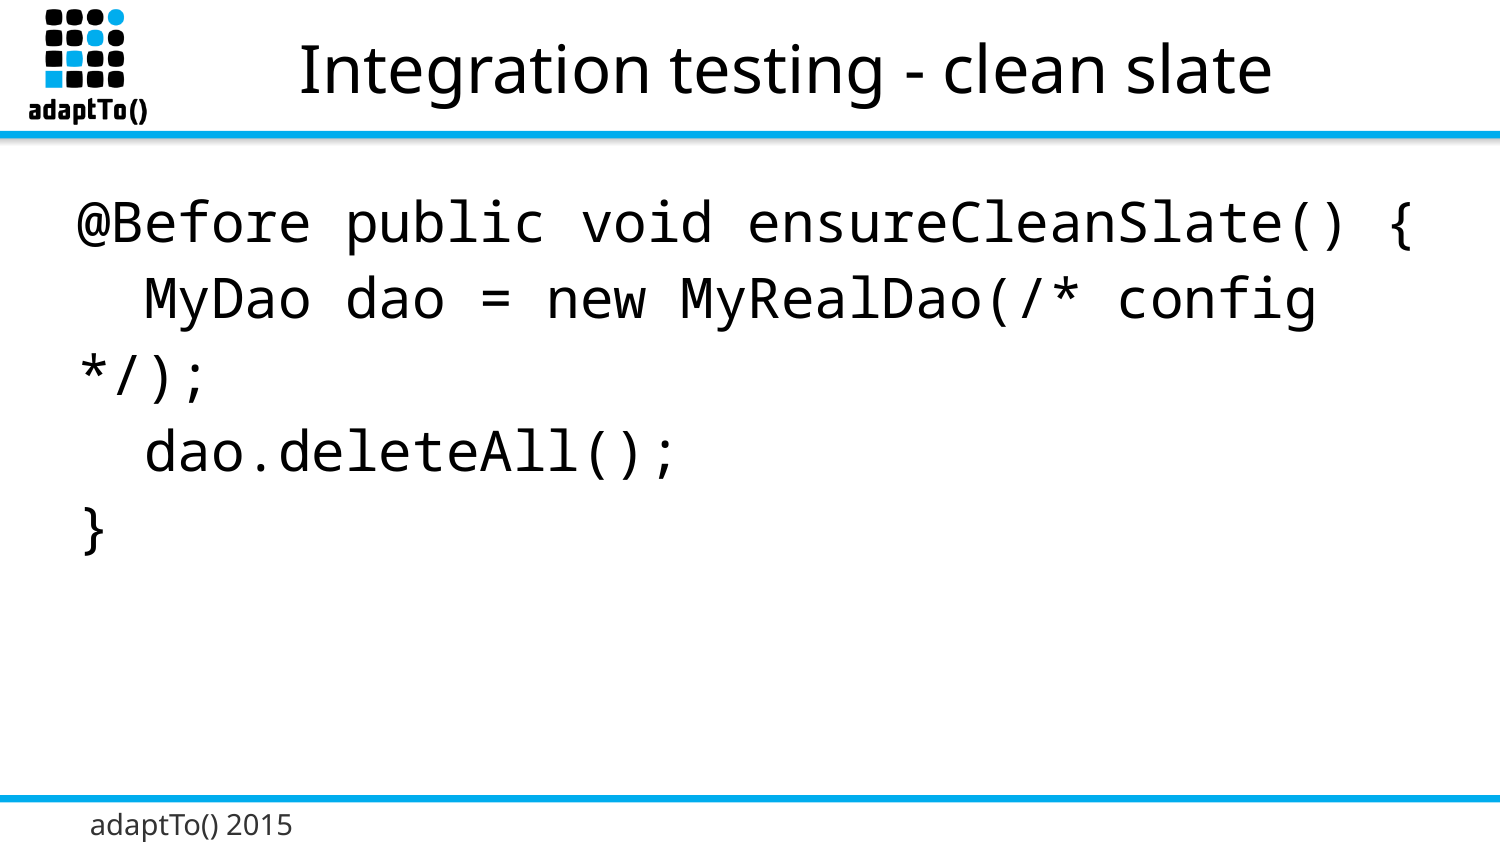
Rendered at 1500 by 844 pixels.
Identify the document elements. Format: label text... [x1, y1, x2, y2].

picture [27, 6, 148, 126]
title Integration testing - clean slate [150, 15, 1425, 121]
list @Before public void ensureCleanSlate() { MyDao dao = new MyRealDao(/* config */); dao.deleteAll(); } [52, 183, 1447, 760]
